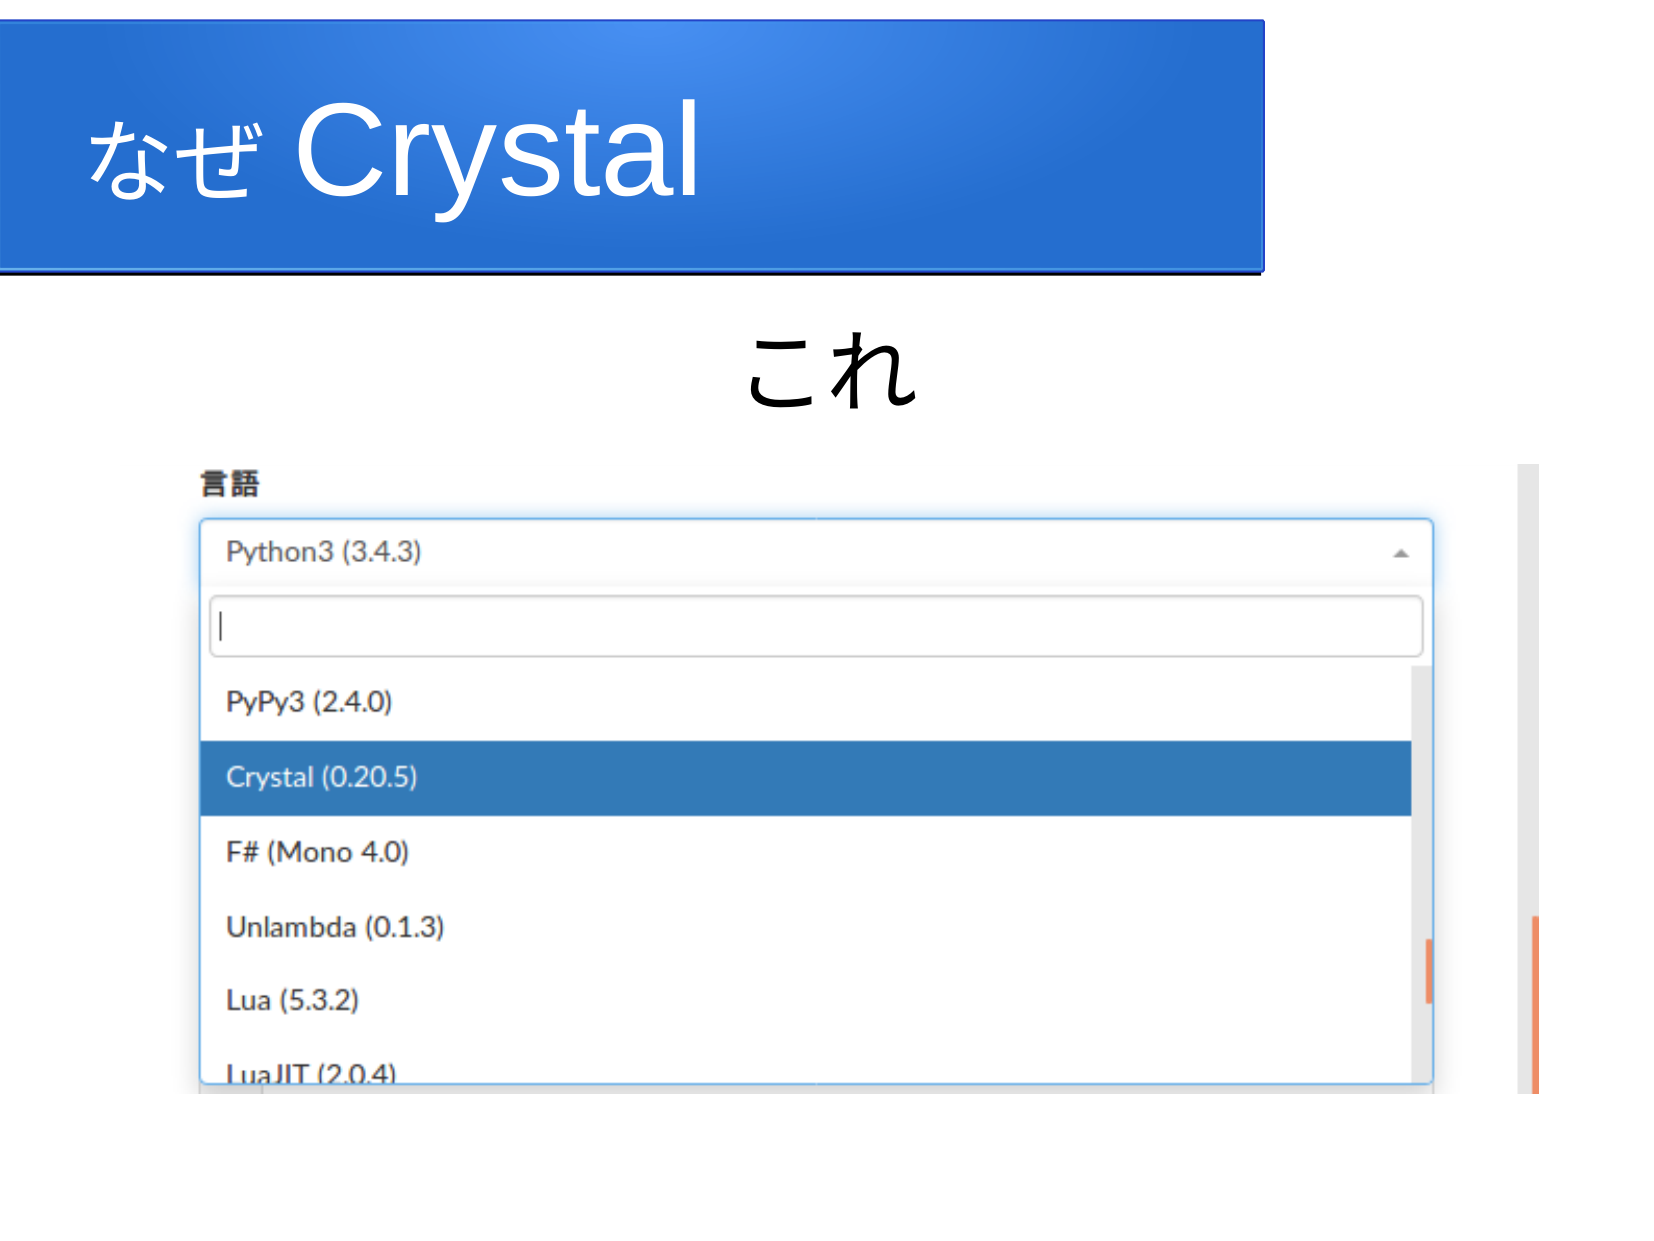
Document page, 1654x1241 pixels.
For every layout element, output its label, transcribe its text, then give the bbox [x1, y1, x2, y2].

picture [120, 464, 1539, 1094]
title なぜCrystal [82, 47, 1235, 252]
subtitle これ [82, 299, 1571, 1019]
